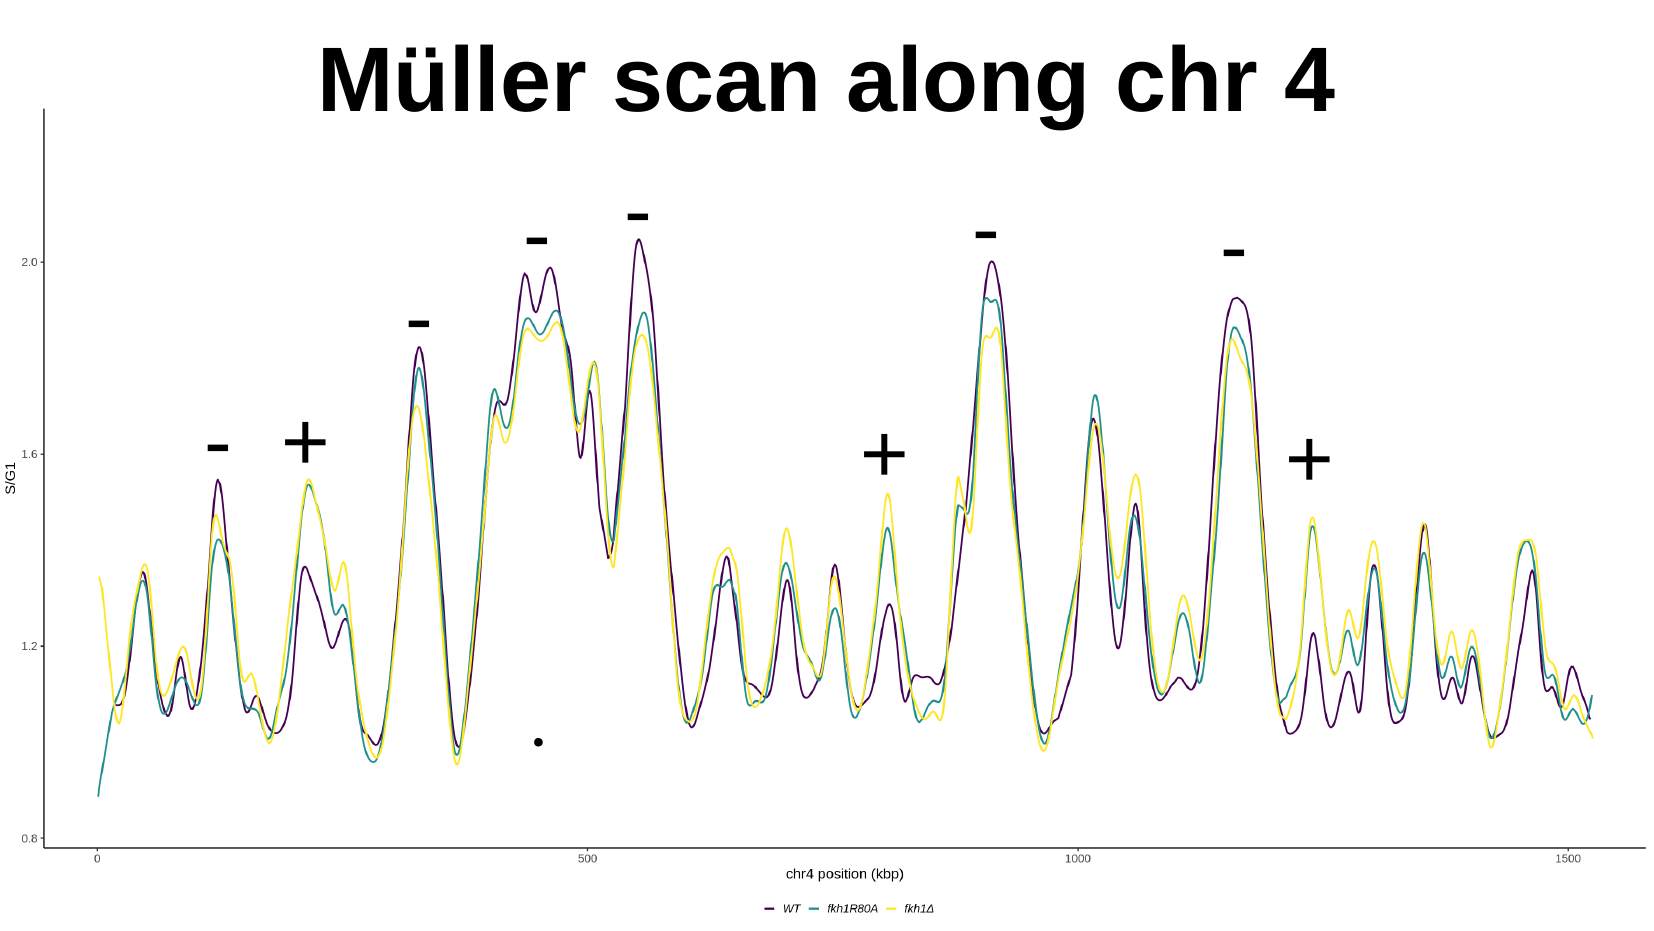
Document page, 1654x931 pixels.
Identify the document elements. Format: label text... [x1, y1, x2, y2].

text_box + [266, 387, 346, 496]
picture [0, 101, 1653, 929]
text_box - [391, 263, 449, 372]
text_box + [845, 399, 924, 508]
text_box - [609, 157, 667, 266]
title Müller scan along chr 4 [82, 1, 1571, 157]
text_box - [1205, 192, 1264, 301]
text_box + [1270, 405, 1350, 514]
text_box - [190, 387, 248, 496]
text_box - [957, 174, 1016, 283]
text_box - [509, 180, 567, 289]
